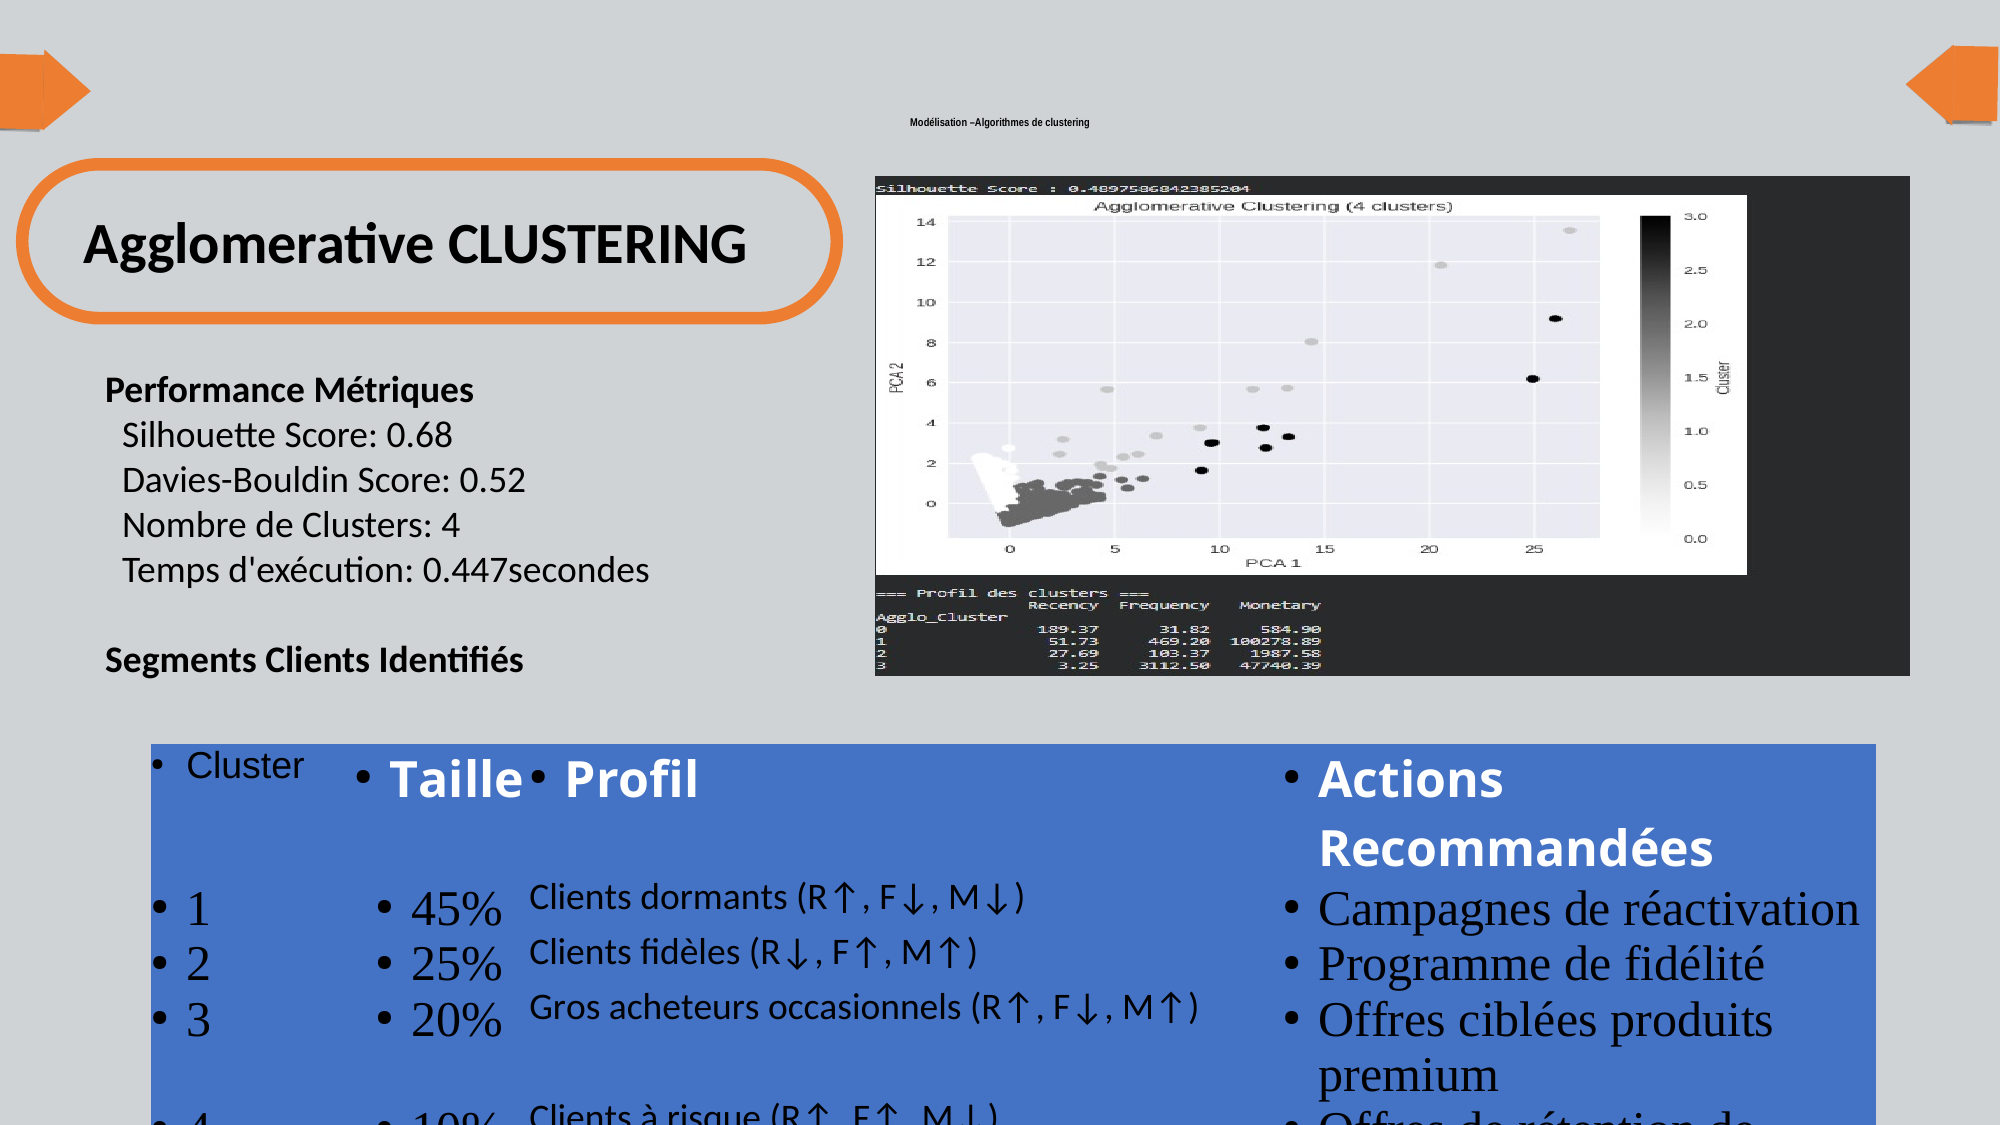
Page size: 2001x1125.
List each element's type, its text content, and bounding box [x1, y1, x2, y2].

table_cell 20% [349, 992, 529, 1102]
table_cell Clients fidèles (R↓, F↑, M↑) [529, 936, 1283, 992]
table_header Taille [349, 744, 529, 881]
title Modélisation –Algorithmes de clustering [137, 107, 1863, 151]
table_cell 25% [349, 936, 529, 992]
text_box Agglomerative CLUSTERING [68, 197, 791, 284]
table_cell 4 [151, 1102, 349, 1125]
table_cell Offres ciblées produits premium [1283, 992, 1876, 1102]
table_cell 10% [443, 1115, 454, 1125]
table_cell 45% [349, 881, 529, 936]
table_cell Programme de fidélité [1283, 936, 1876, 992]
table_cell Clients à risque (R↑, F↑, M↓) [529, 1102, 1283, 1125]
table_cell 1 [151, 881, 349, 936]
table_cell Offres de rétention de personnalisées [1283, 1102, 1876, 1125]
text_box [0, 51, 90, 129]
table_cell Campagnes de réactivation [1283, 881, 1876, 936]
text_box [1907, 46, 1998, 124]
table_cell 10% [349, 1102, 529, 1125]
table_cell 3 [151, 992, 349, 1102]
text_box Performance Métriques Silhouette Score: 0.68 Davies-Bouldin Score: 0.52 Nombre de Clusters: 4 Temps d'exécution: 0.447secondes Segments Clients Identifiés [90, 357, 876, 692]
table_cell Clients dormants (R↑, F↓, M↓) [529, 881, 1283, 936]
table_cell 2 [151, 936, 349, 992]
table_cell Gros acheteurs occasionnels (R↑, F↓, M↑) [529, 992, 1283, 1102]
table_header Actions Recommandées [1283, 744, 1876, 881]
picture [875, 176, 1910, 676]
table_header Cluster [151, 744, 349, 881]
table_cell 10% [467, 1115, 475, 1125]
table_header Profil [529, 744, 1283, 881]
